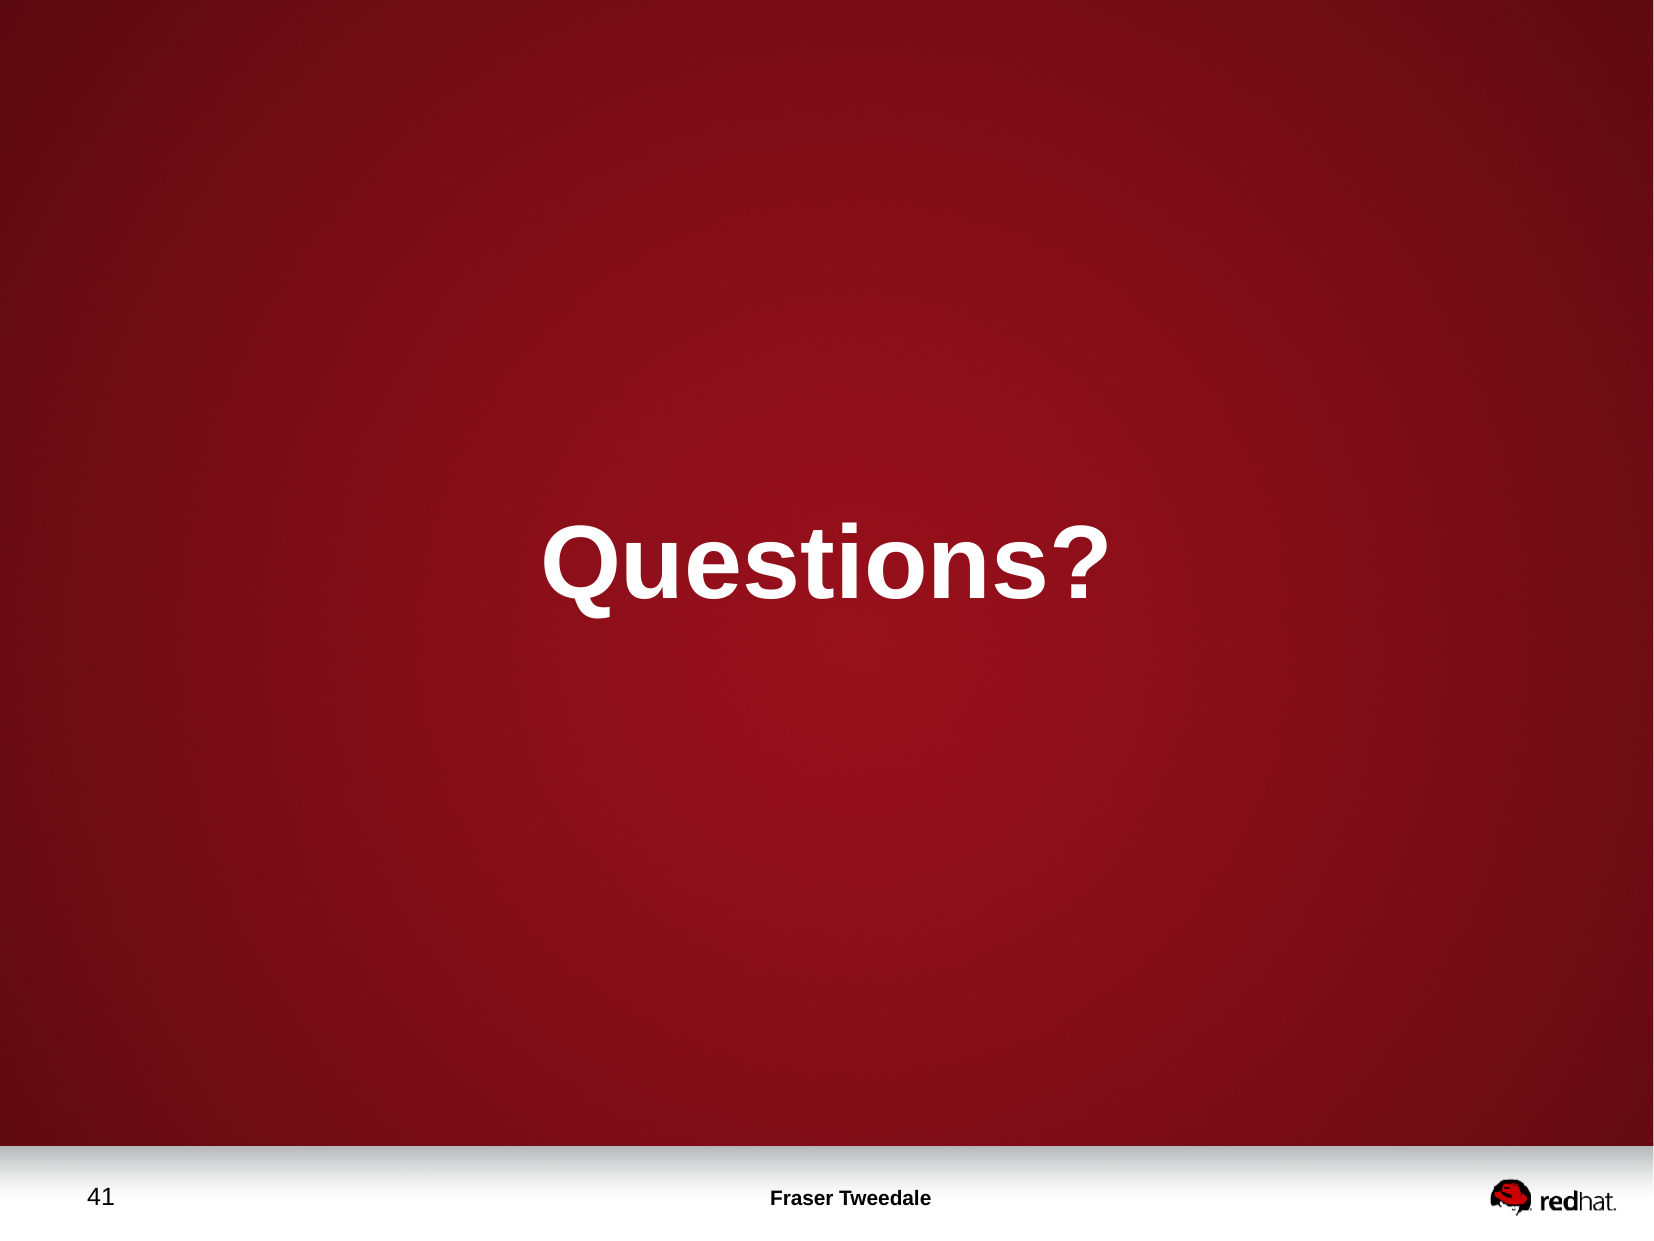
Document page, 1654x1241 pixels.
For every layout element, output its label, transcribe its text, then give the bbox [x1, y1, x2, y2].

title Questions? [82, 262, 1571, 862]
picture [0, 0, 1654, 1241]
